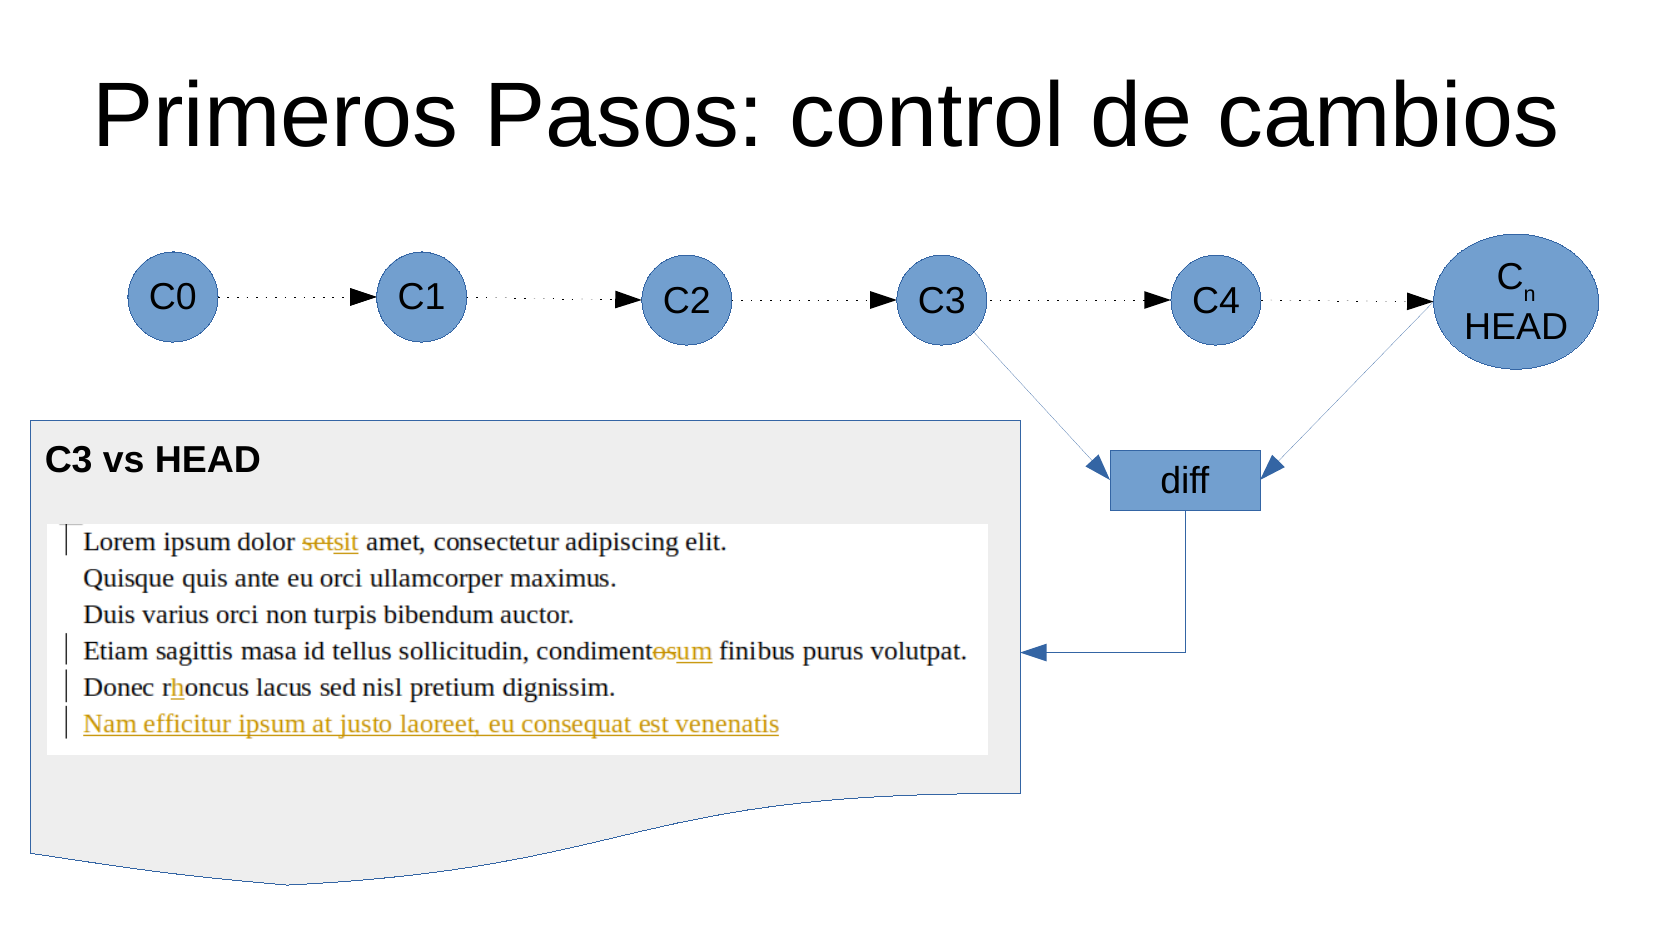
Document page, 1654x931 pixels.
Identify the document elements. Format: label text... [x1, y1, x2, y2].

text_box Cn HEAD [1433, 234, 1599, 370]
text_box C4 [1170, 255, 1262, 346]
text_box C2 [641, 255, 732, 346]
text_box diff [1110, 450, 1261, 511]
text_box C3 [896, 255, 987, 346]
text_box C0 [127, 251, 219, 343]
text_box C1 [376, 251, 467, 343]
picture [47, 524, 988, 755]
text_box C3 vs HEAD [30, 420, 1021, 886]
title Primeros Pasos: control de cambios [82, 37, 1571, 193]
